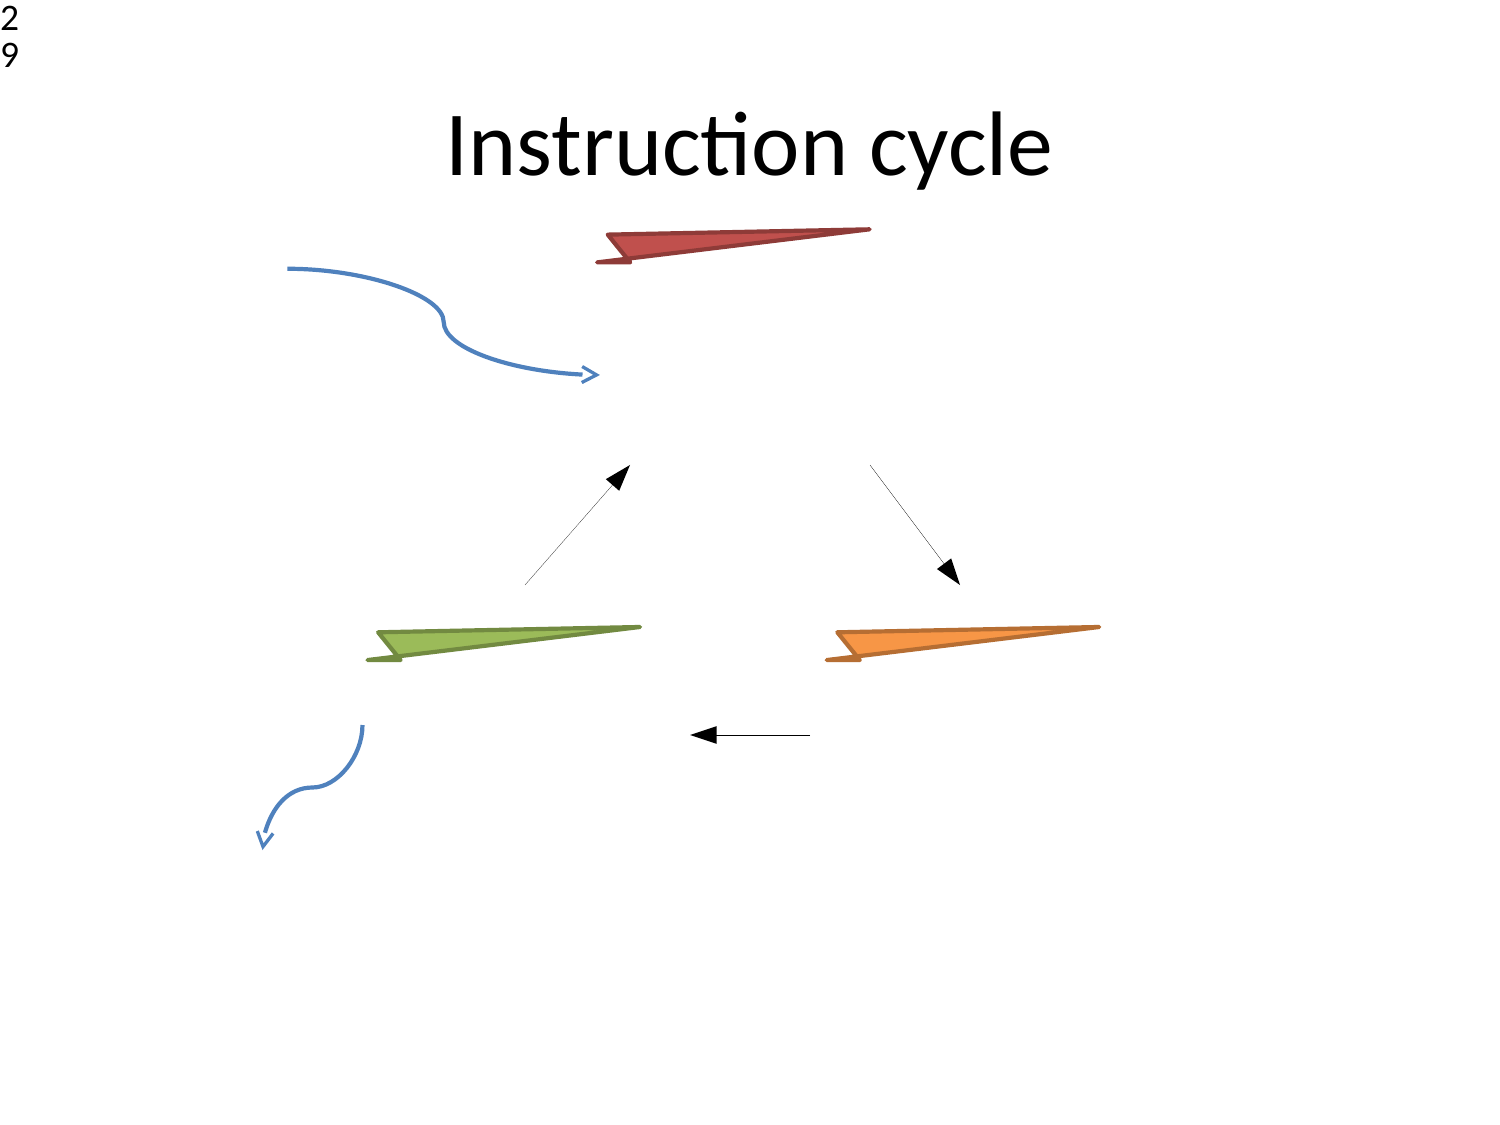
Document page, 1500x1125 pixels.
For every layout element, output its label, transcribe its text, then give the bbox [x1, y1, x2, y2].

text_box Execute – execute fetched instruction [367, 626, 641, 661]
text_box Decode – decode fetched instruction [826, 626, 1100, 661]
text_box Fetch – fetch next instruction from memory [597, 233, 840, 263]
title Instruction cycle [75, 45, 1425, 233]
